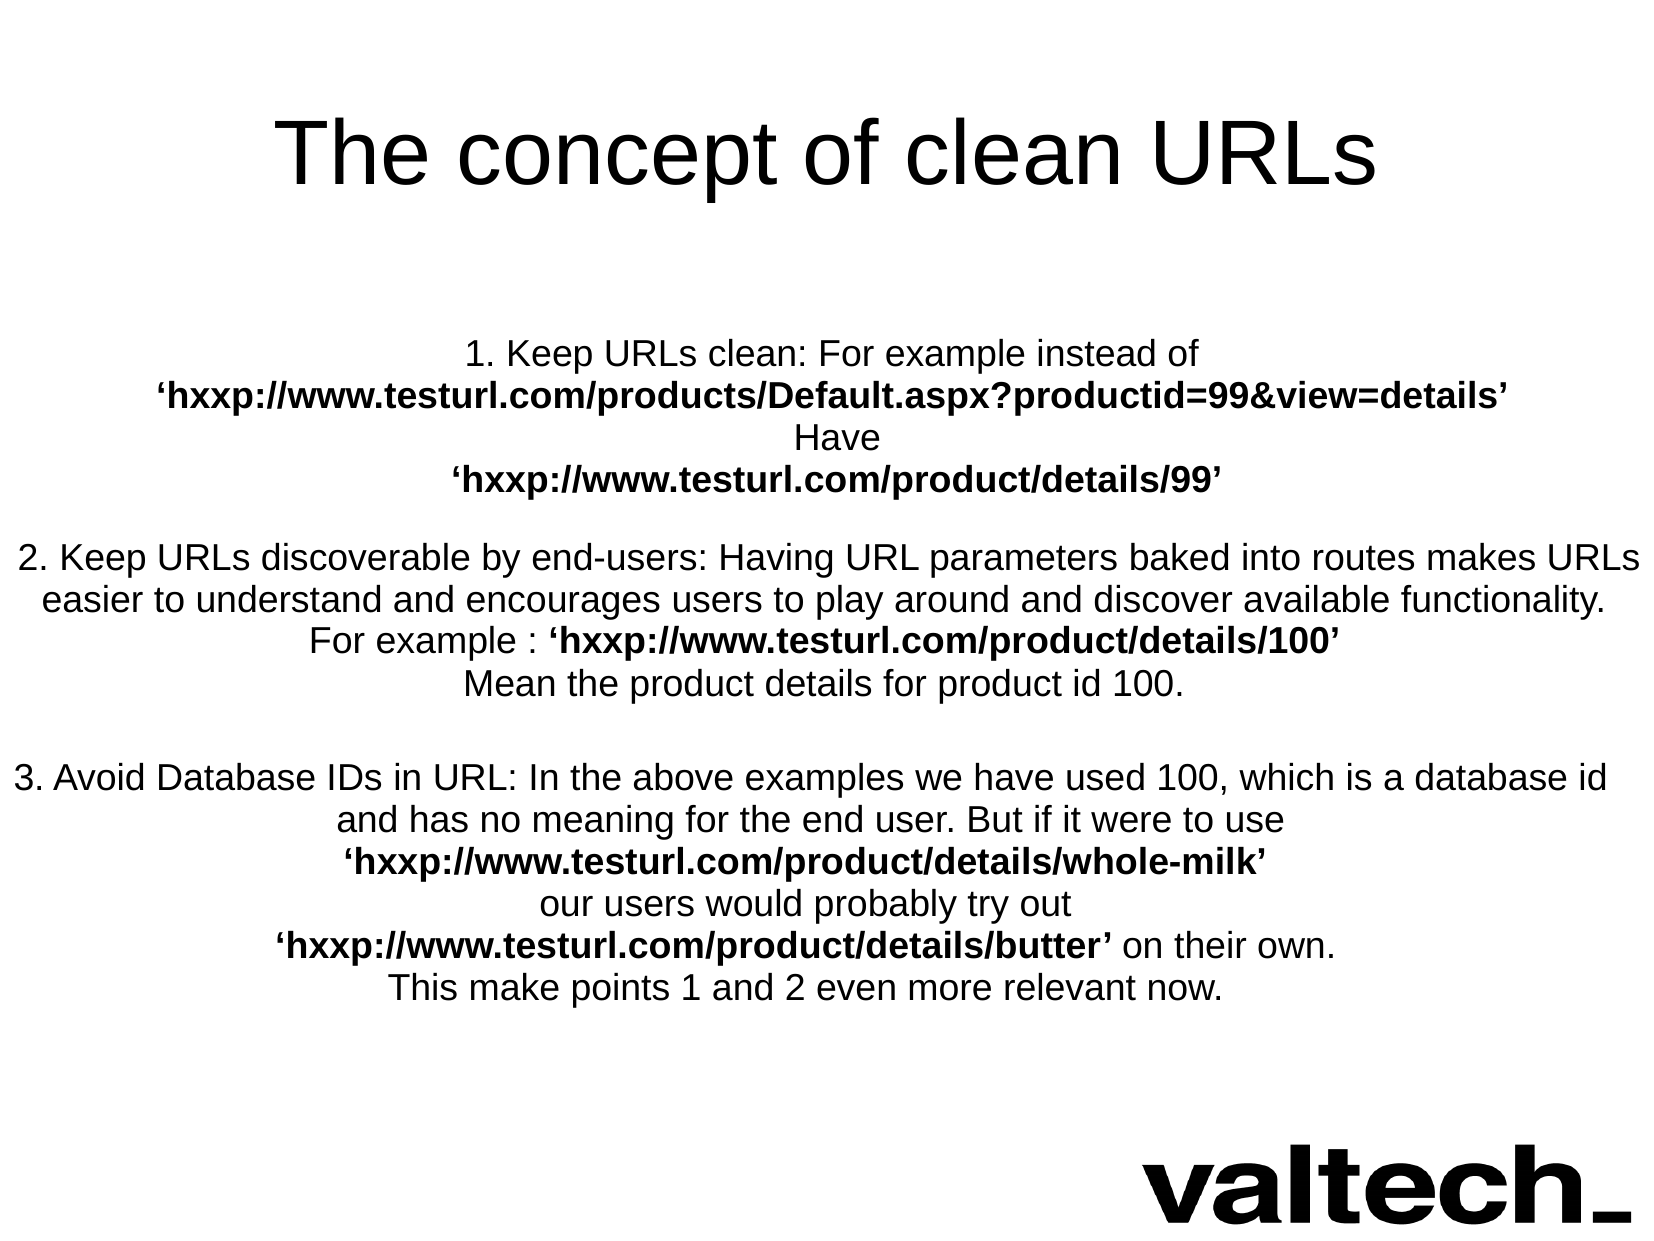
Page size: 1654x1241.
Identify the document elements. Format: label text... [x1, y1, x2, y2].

picture [1122, 1121, 1645, 1241]
text_box 2. Keep URLs discoverable by end-users: Having URL parameters baked into routes makes URLs easier to understand and encourages users to play around and discover available functionality. For example : ‘hxxp://www.testurl.com/product/details/100’ Mean the product details for product id 100. [0, 528, 1654, 713]
text_box 1. Keep URLs clean: For example instead of ‘hxxp://www.testurl.com/products/Default.aspx?productid=99&view=details’ Have ‘hxxp://www.testurl.com/product/details/99’ [59, 324, 1616, 511]
text_box 3. Avoid Database IDs in URL: In the above examples we have used 100, which is a database id and has no meaning for the end user. But if it were to use ‘hxxp://www.testurl.com/product/details/whole-milk’ our users would probably try out ‘hxxp://www.testurl.com/product/details/butter’ on their own. This make points 1 and 2 even more relevant now. [0, 749, 1625, 1019]
title The concept of clean URLs [82, 49, 1571, 257]
